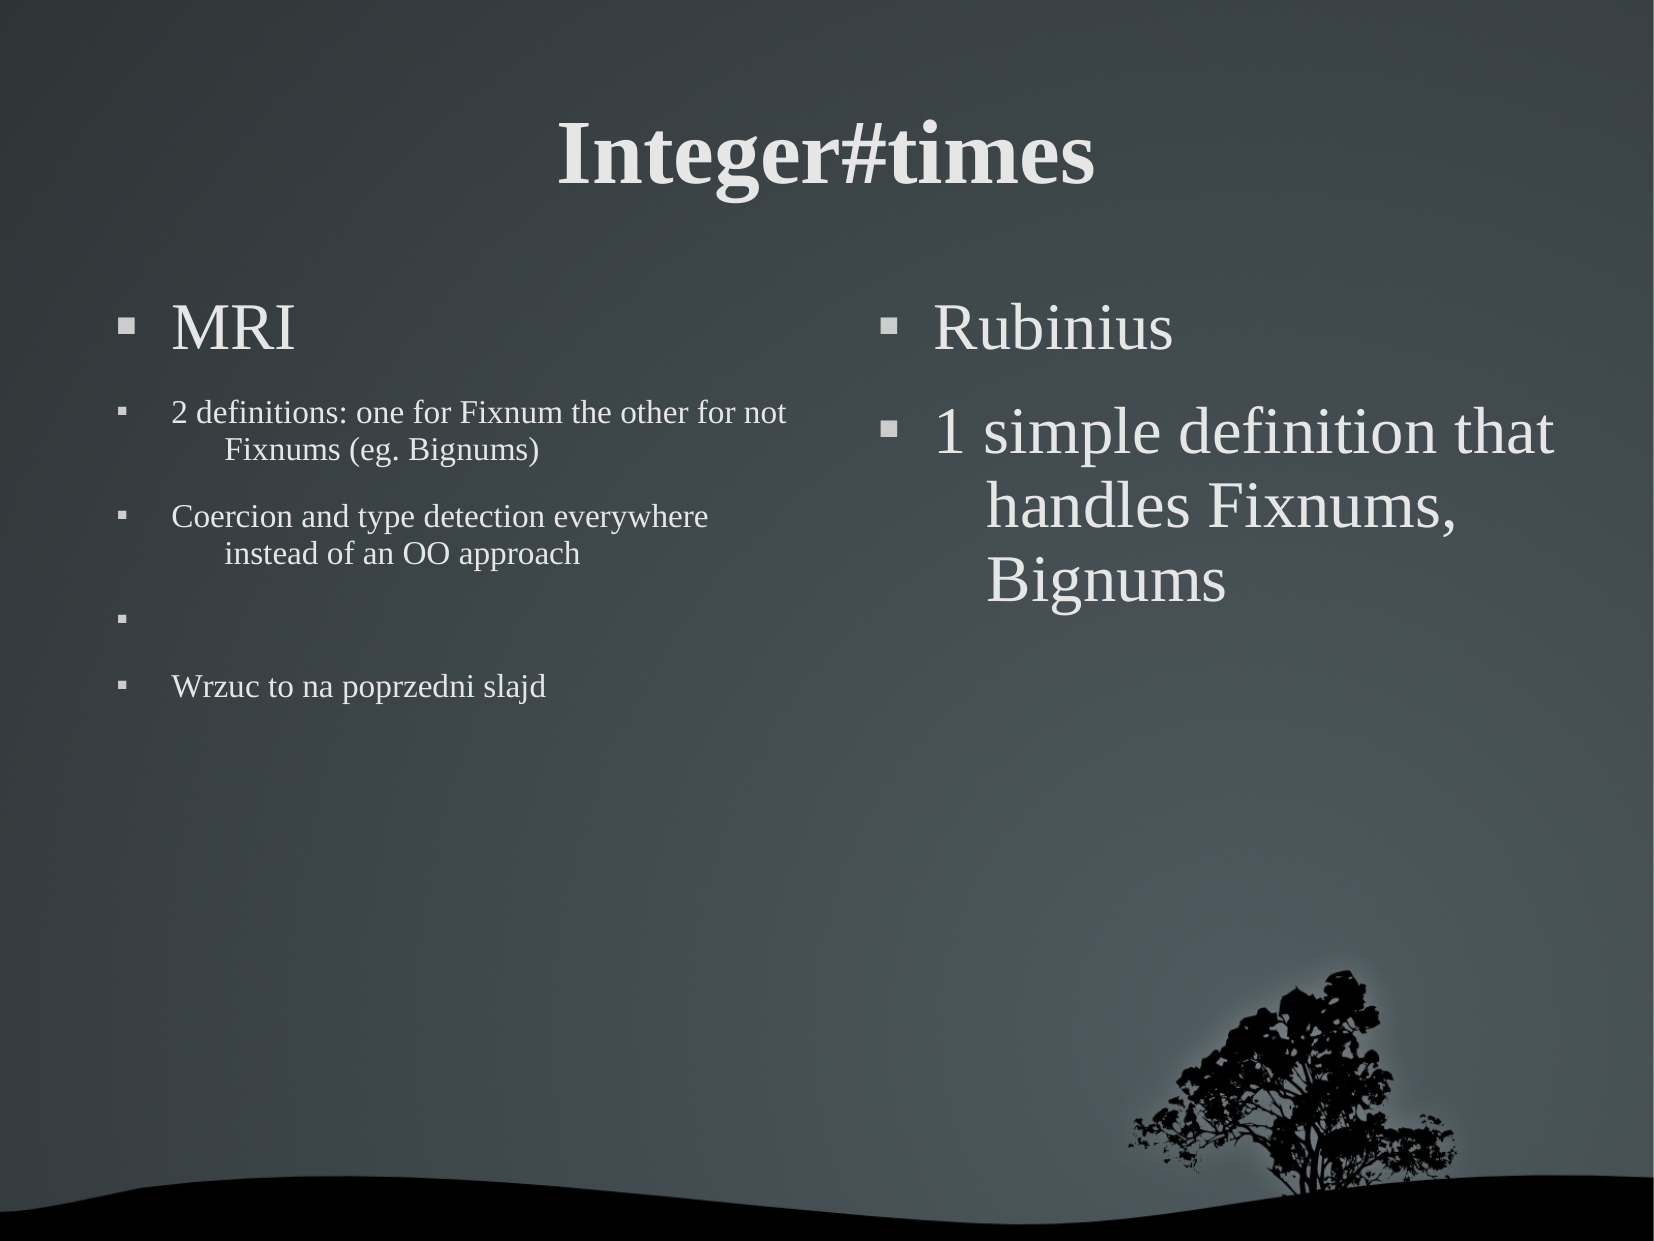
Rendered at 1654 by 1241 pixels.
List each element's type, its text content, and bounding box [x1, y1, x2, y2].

picture [0, 0, 1654, 1241]
list Rubinius 1 simple definition that handles Fixnums, Bignums [845, 290, 1572, 1094]
list MRI 2 definitions: one for Fixnum the other for not Fixnums (eg. Bignums) Coercion and type detection everywhere instead of an OO approach Wrzuc to na poprzedni slajd [82, 290, 809, 1109]
title Integer#times [82, 49, 1571, 257]
